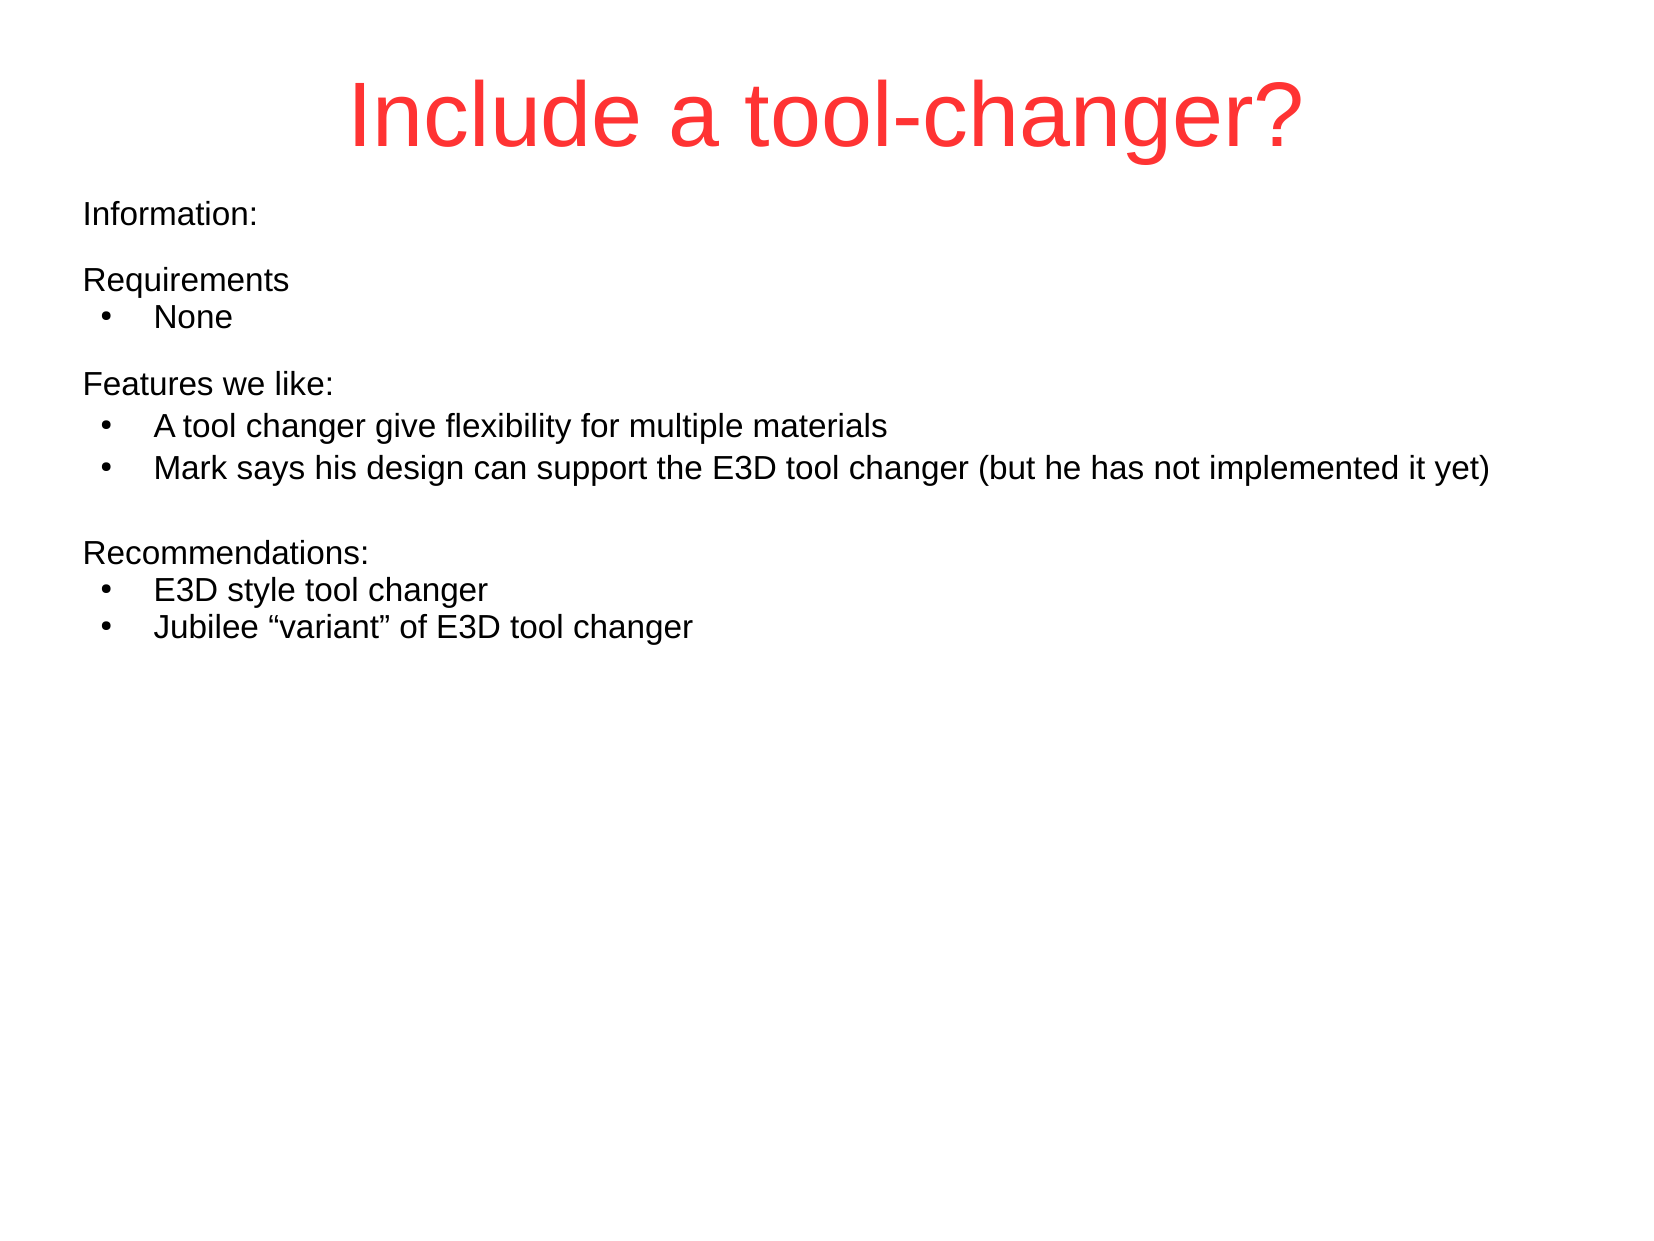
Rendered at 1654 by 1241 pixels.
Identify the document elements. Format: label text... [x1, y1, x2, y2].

title Include a tool-changer? [82, 49, 1571, 181]
list Information: Requirements None Features we like: A tool changer give flexibility for multiple materials Mark says his design can support the E3D tool changer (but he has not implemented it yet) Recommendations: E3D style tool changer Jubilee “variant” of E3D tool changer [82, 195, 1571, 1014]
